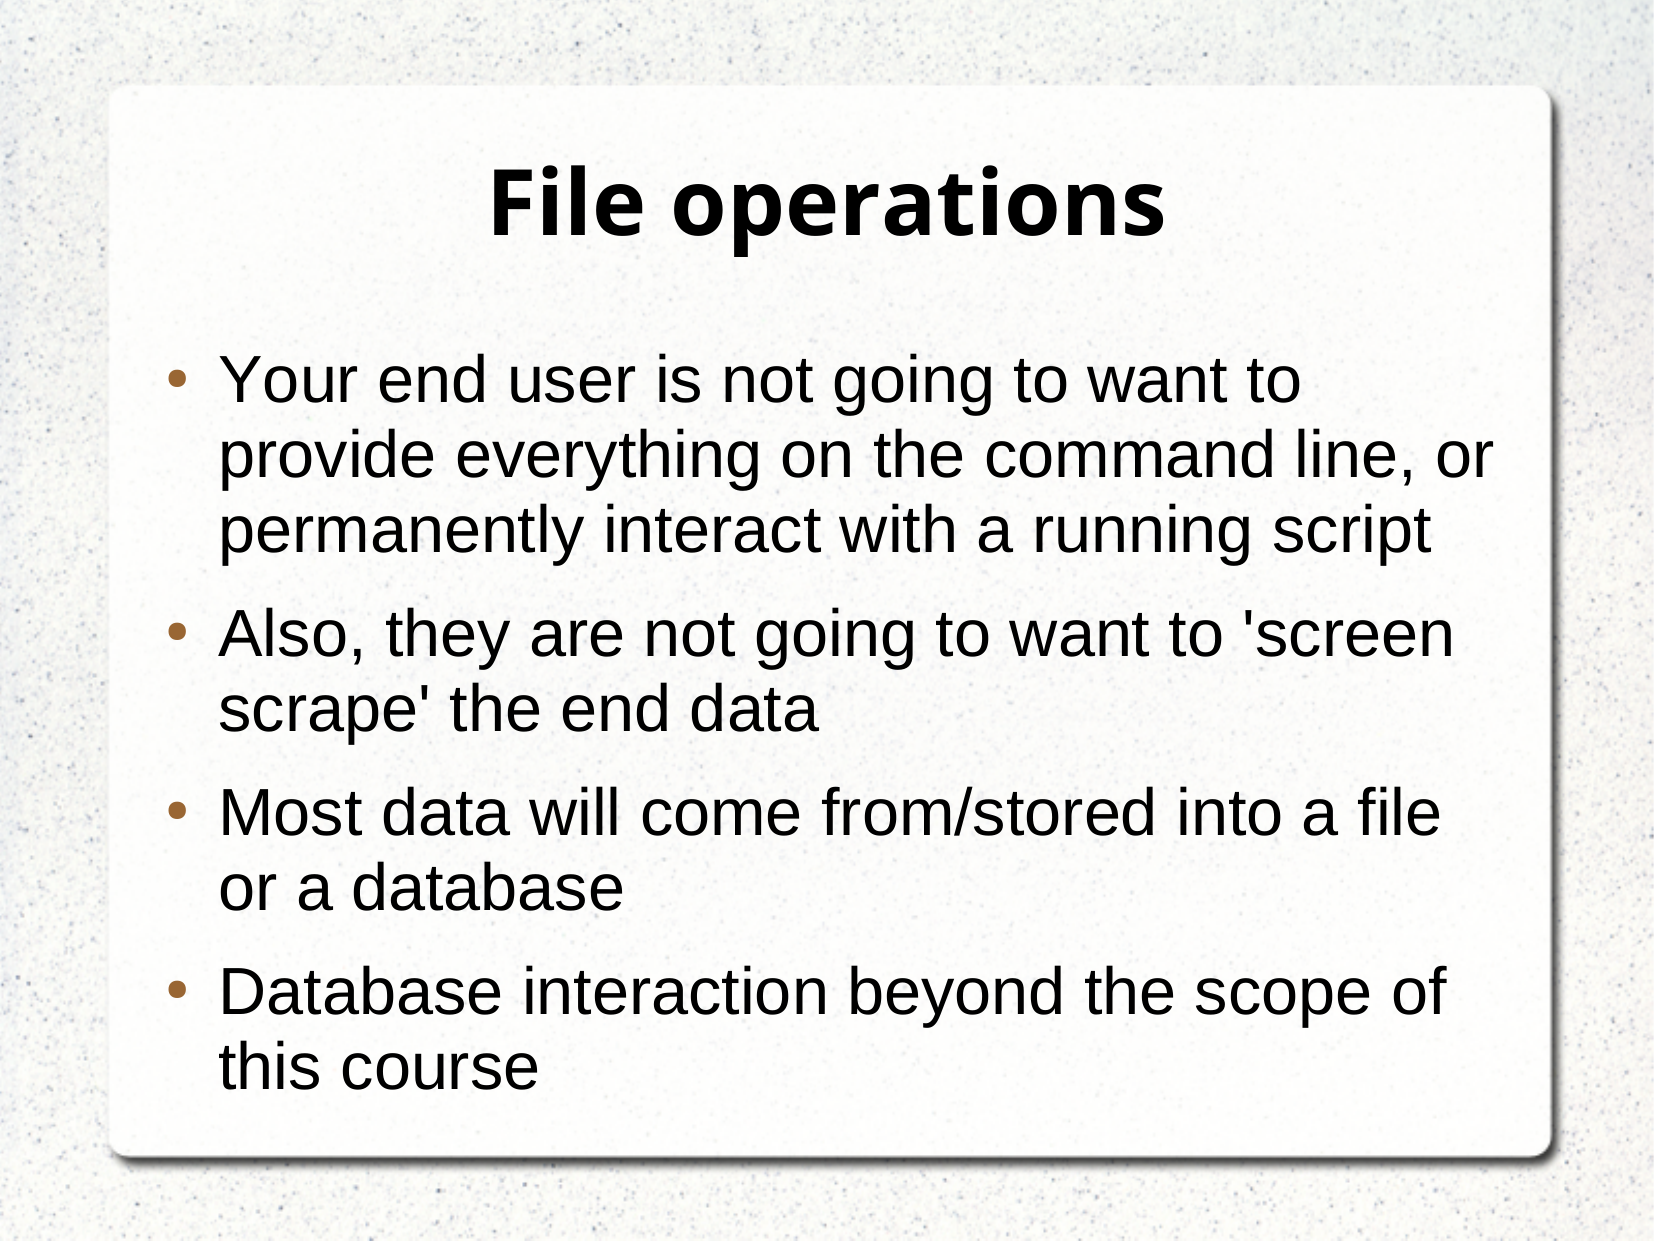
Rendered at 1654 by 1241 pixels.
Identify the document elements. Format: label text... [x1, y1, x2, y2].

list Your end user is not going to want to provide everything on the command line, or permanently interact with a running script Also, they are not going to want to 'screen scrape' the end data Most data will come from/stored into a file or a database Database interaction beyond the scope of this course [147, 342, 1506, 1102]
picture [0, 0, 1654, 1241]
title File operations [118, 96, 1536, 304]
